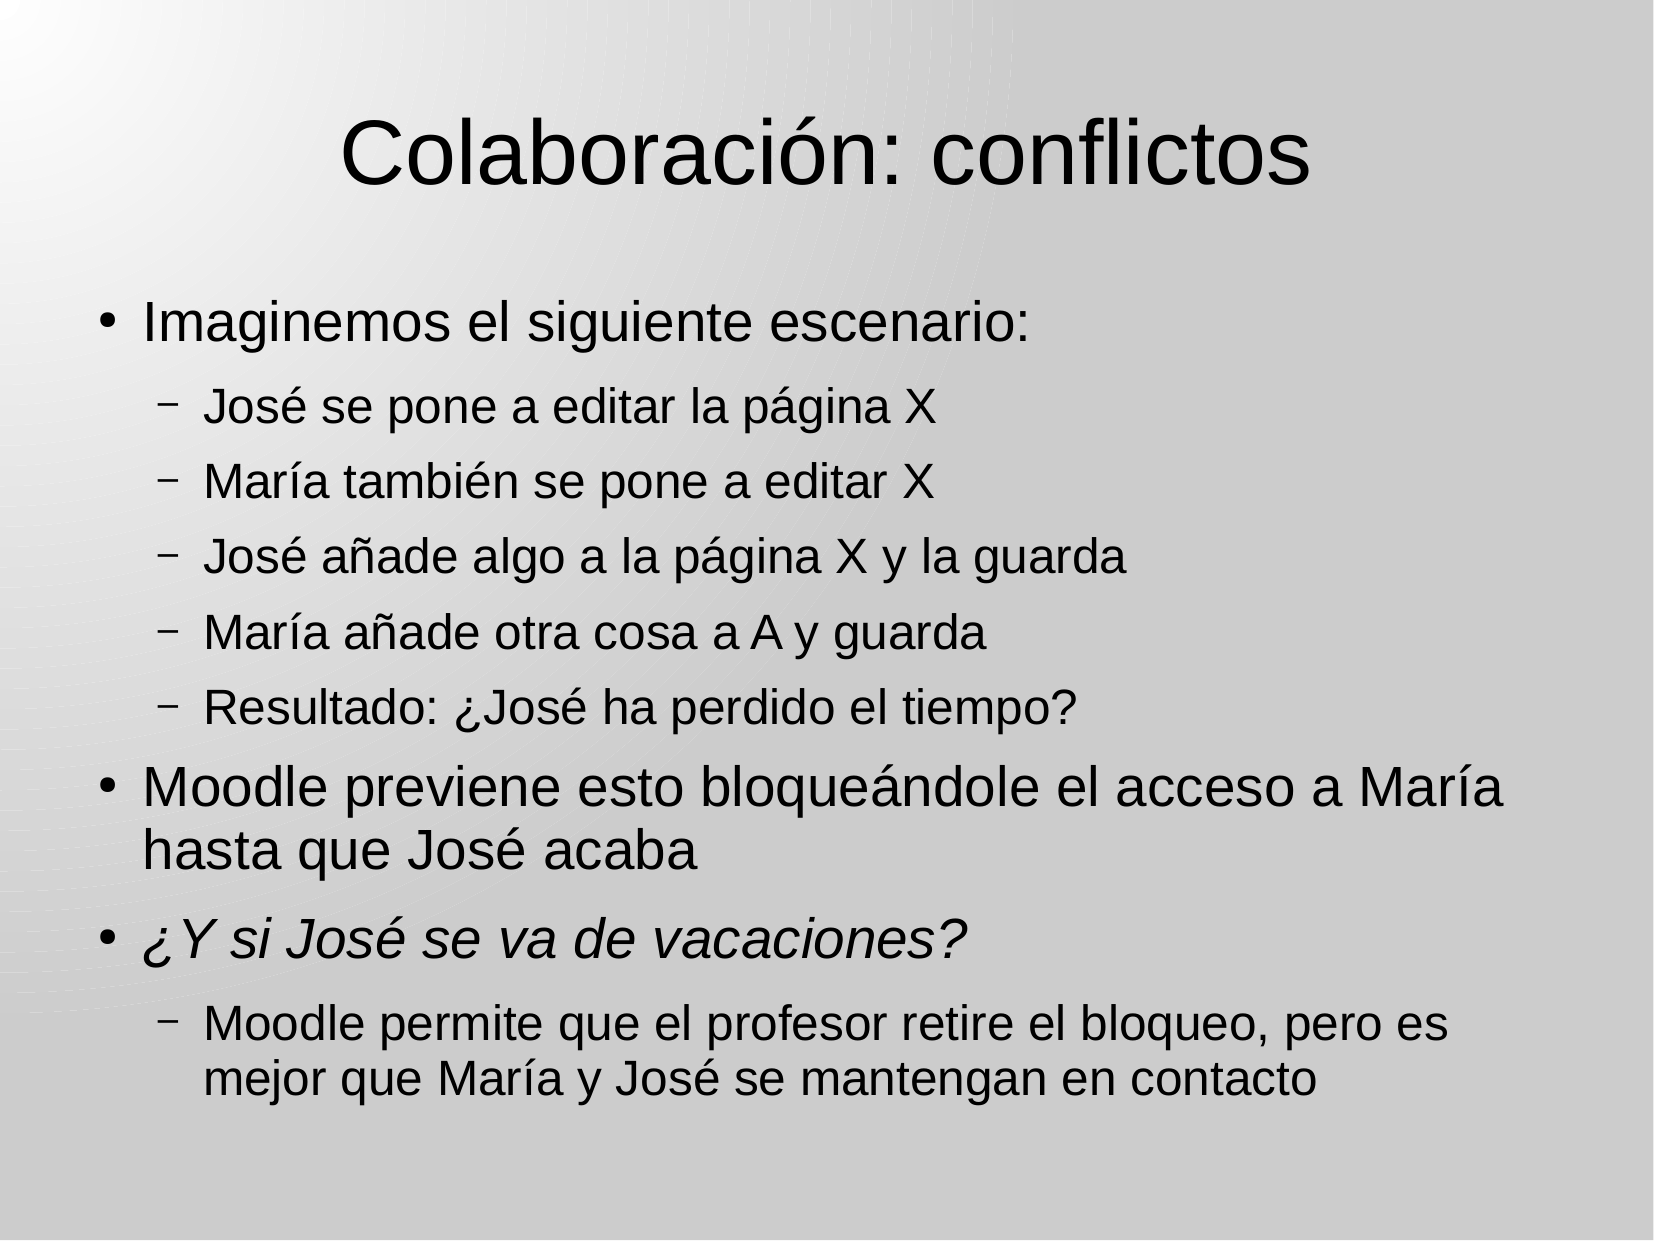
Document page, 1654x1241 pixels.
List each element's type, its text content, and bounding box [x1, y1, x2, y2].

list Imaginemos el siguiente escenario: José se pone a editar la página X María también se pone a editar X José añade algo a la página X y la guarda María añade otra cosa a A y guarda Resultado: ¿José ha perdido el tiempo? Moodle previene esto bloqueándole el acceso a María hasta que José acaba ¿Y si José se va de vacaciones? Moodle permite que el profesor retire el bloqueo, pero es mejor que María y José se mantengan en contacto [82, 290, 1538, 1109]
title Colaboración: conflictos [82, 49, 1571, 257]
